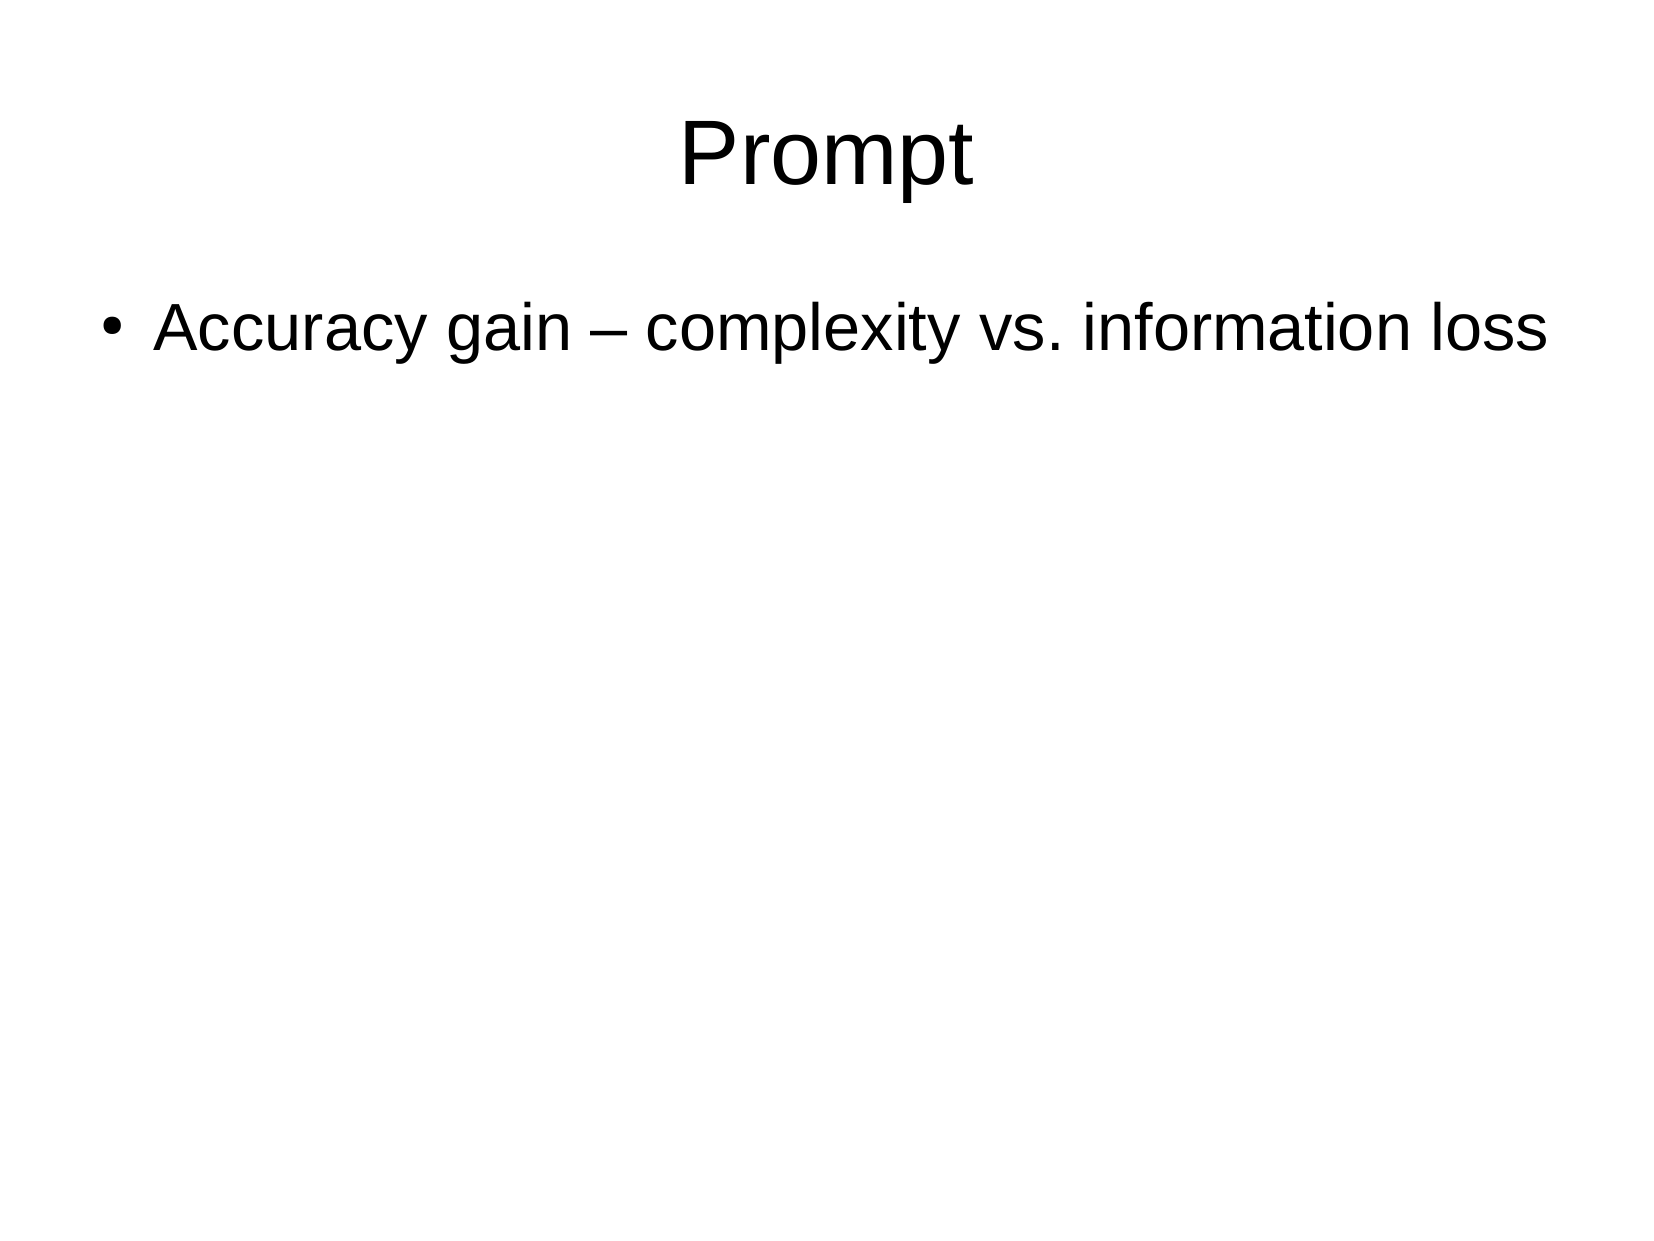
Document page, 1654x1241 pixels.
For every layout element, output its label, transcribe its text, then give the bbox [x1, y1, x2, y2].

title Prompt [82, 49, 1571, 257]
list Accuracy gain – complexity vs. information loss [82, 290, 1571, 1010]
